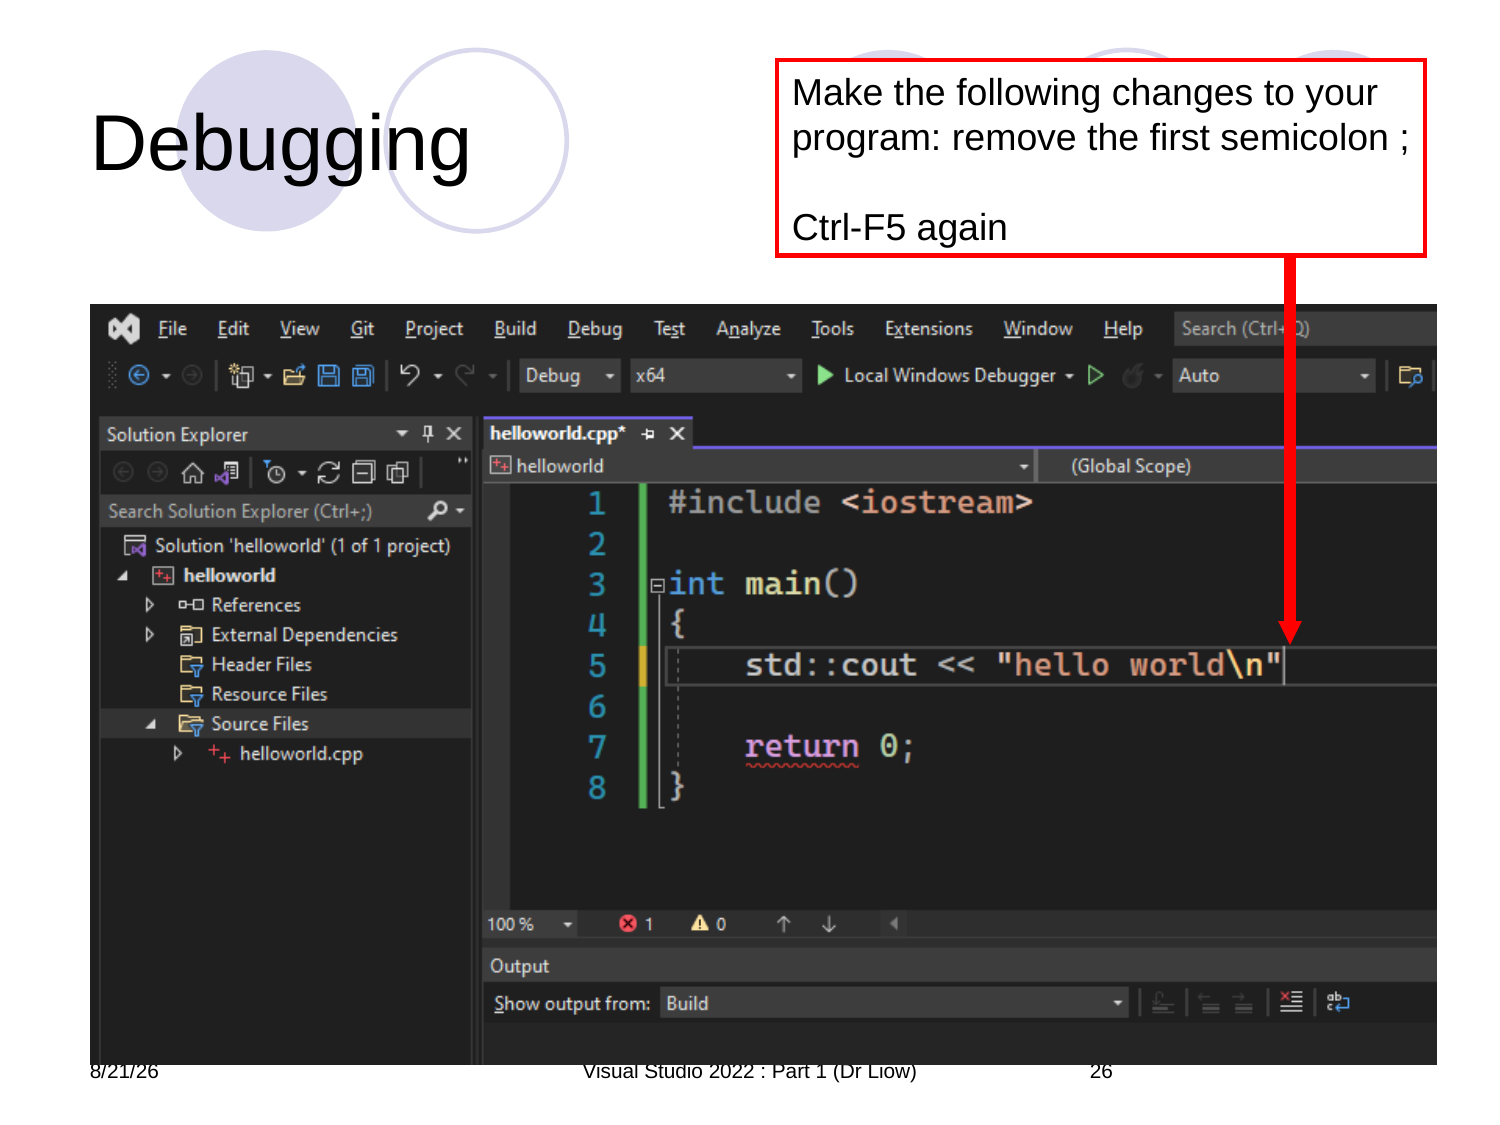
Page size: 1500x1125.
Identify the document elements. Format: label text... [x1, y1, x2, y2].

text_box Make the following changes to your program: remove the first semicolon ; Ctrl-F5 again [777, 59, 1426, 256]
picture [90, 304, 1437, 1066]
title Debugging [75, 45, 1426, 233]
text_box Visual Studio 2022 : Part 1 (Dr Liow) [512, 1066, 988, 1101]
text_box 1/11/22 [74, 1049, 426, 1101]
text_box <number> [1074, 1066, 1426, 1101]
